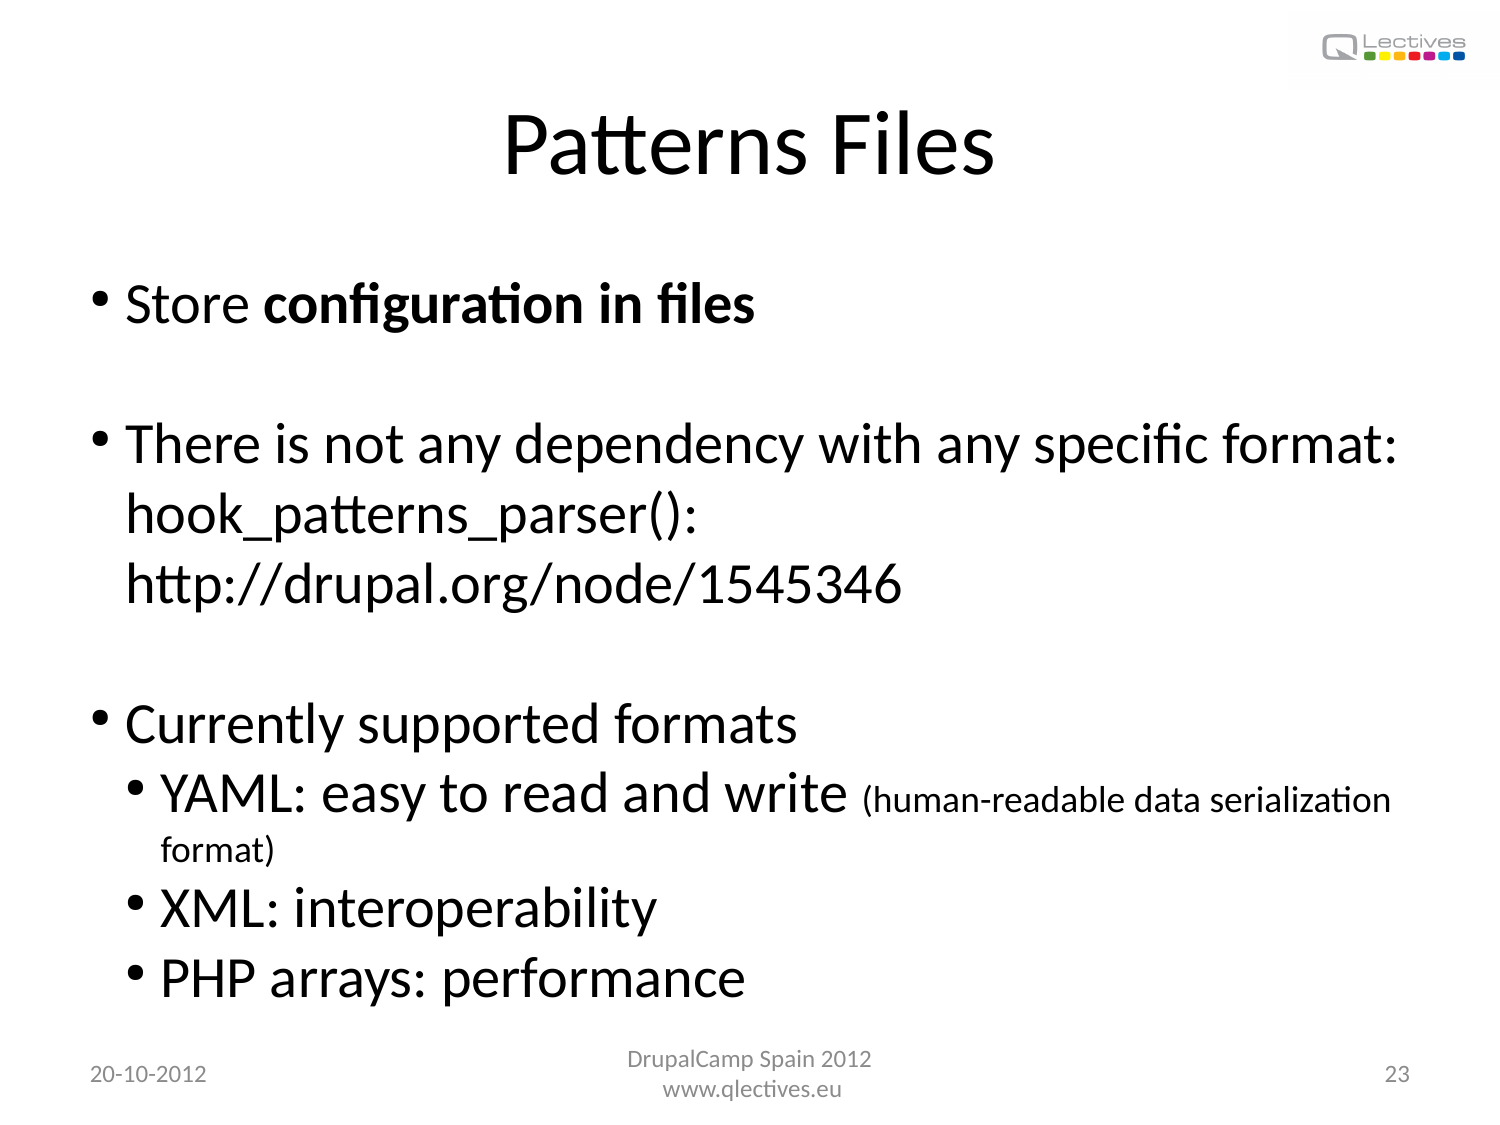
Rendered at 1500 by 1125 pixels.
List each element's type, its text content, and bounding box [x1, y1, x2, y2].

text_box DrupalCamp Spain 2012 www.qlectives.eu [512, 1042, 988, 1103]
text_box Store configuration in files There is not any dependency with any specific format: hook_patterns_parser(): http://drupal.org/node/1545346 Currently supported formats YAML: easy to read and write (human-readable data serialization format) XML: interoperability PHP arrays: performance [75, 187, 1425, 979]
text_box 20-10-2012 [74, 1042, 425, 1103]
picture [1288, 9, 1500, 90]
text_box Patterns Files [74, 44, 1425, 233]
text_box <number> [1074, 1042, 1425, 1103]
